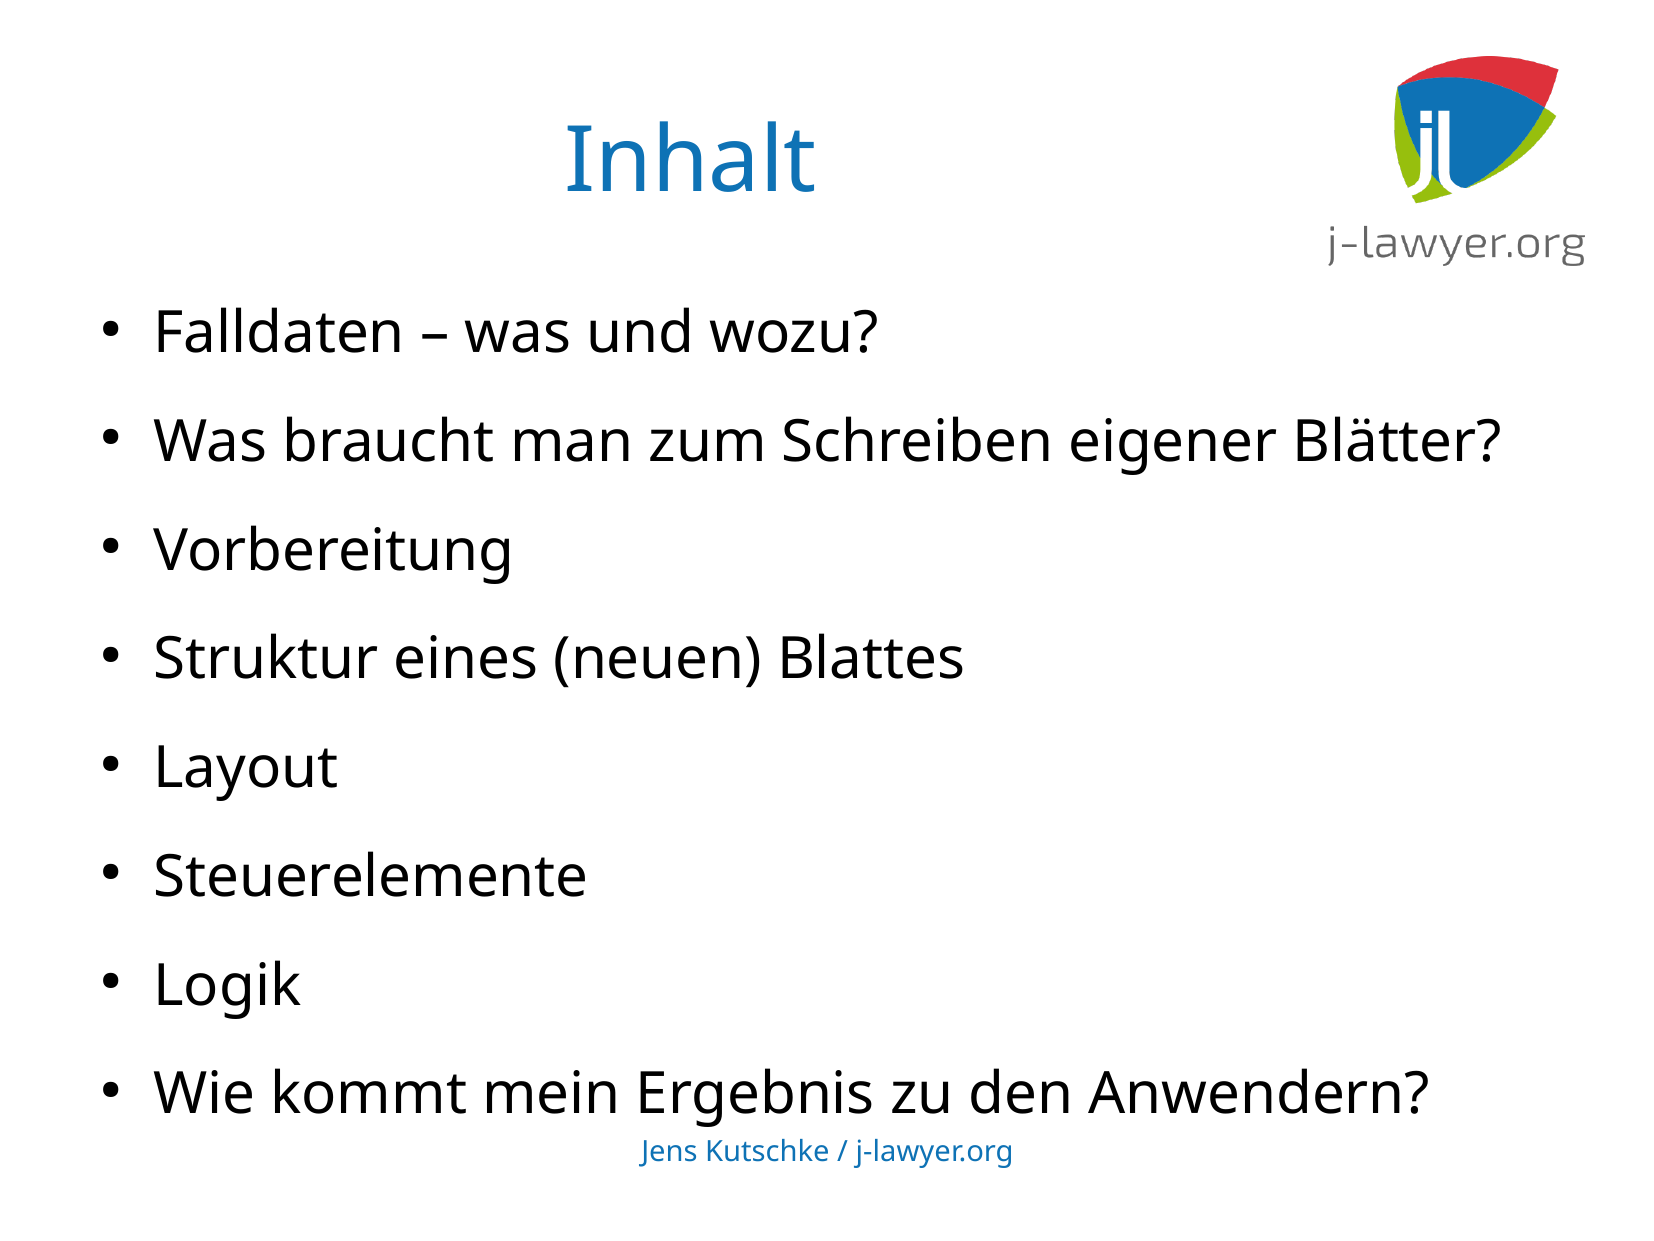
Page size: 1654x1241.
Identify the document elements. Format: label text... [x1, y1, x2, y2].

list Falldaten – was und wozu? Was braucht man zum Schreiben eigener Blätter? Vorbereitung Struktur eines (neuen) Blattes Layout Steuerelemente Logik Wie kommt mein Ergebnis zu den Anwendern? [82, 290, 1571, 1057]
picture [1328, 56, 1585, 266]
title Inhalt [82, 52, 1300, 260]
